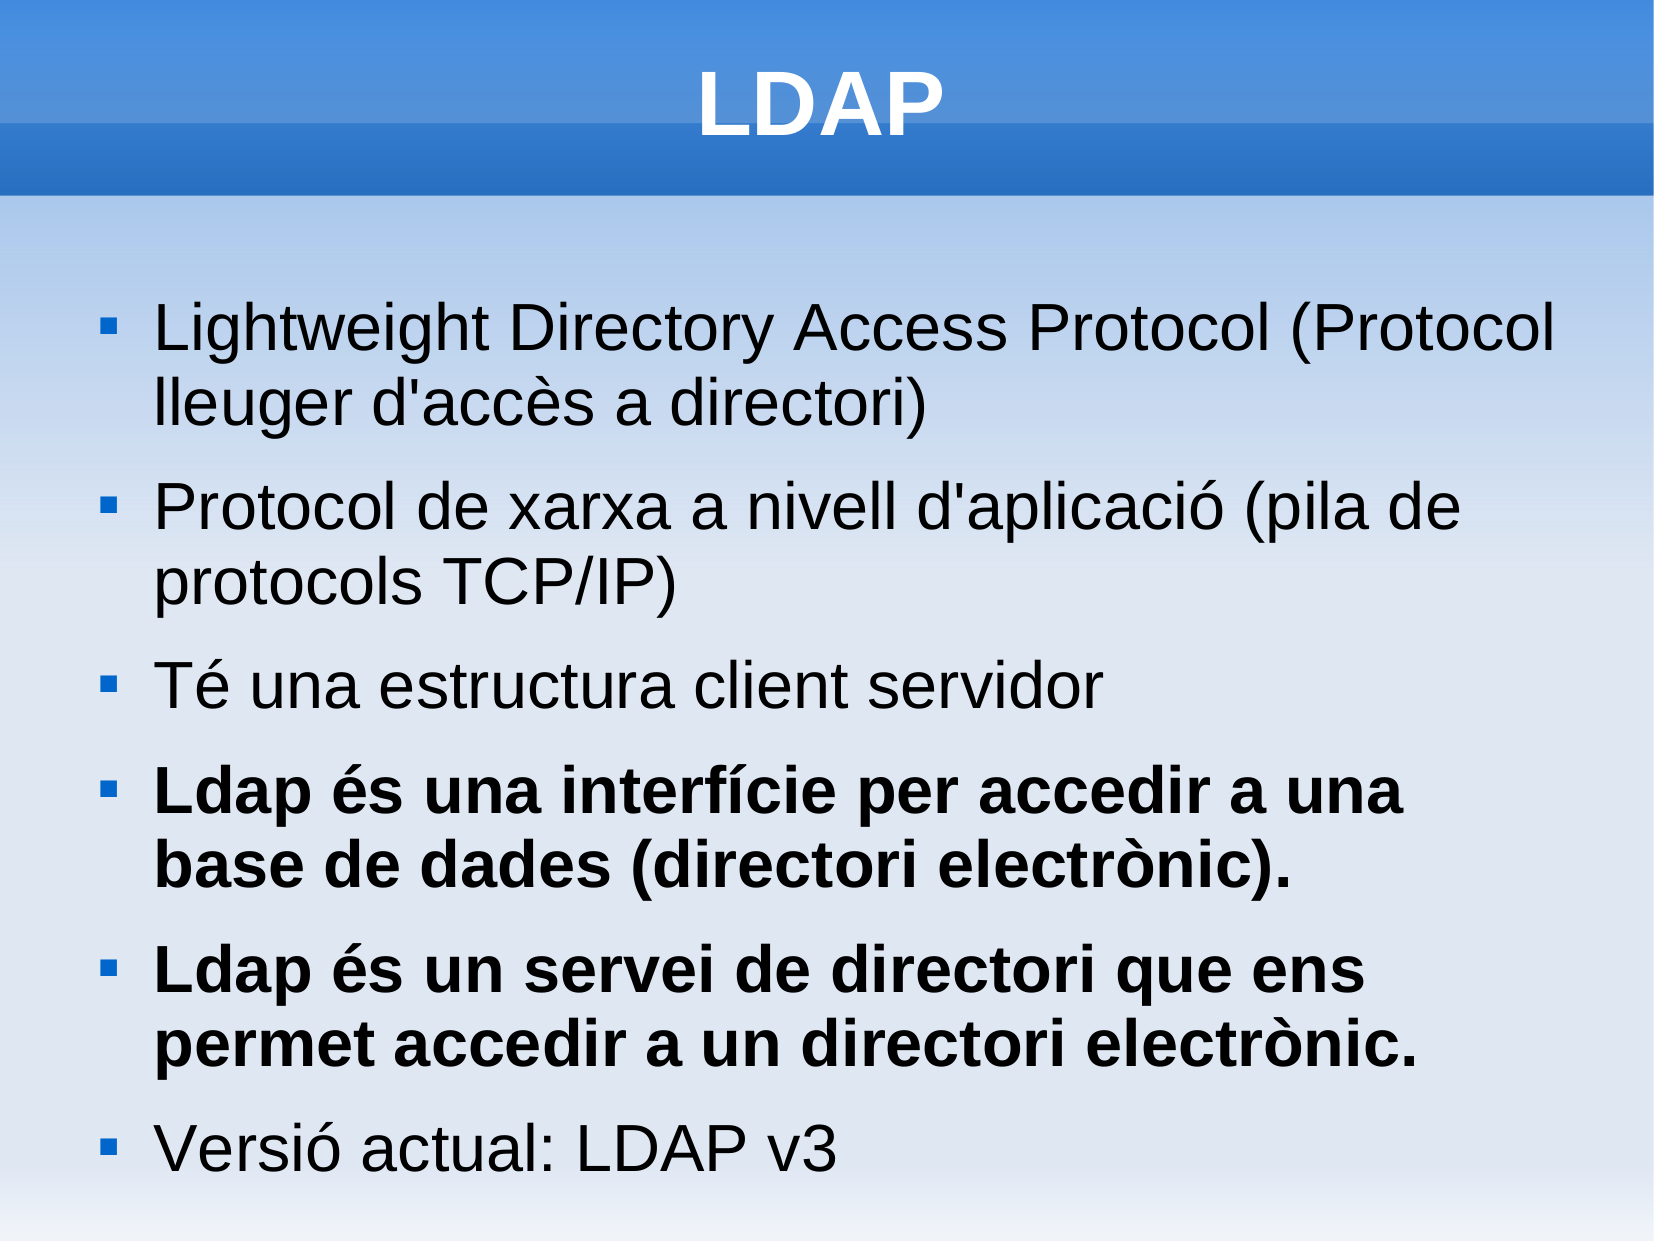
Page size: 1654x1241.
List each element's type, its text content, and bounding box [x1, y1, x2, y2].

picture [0, 0, 1654, 1241]
list Lightweight Directory Access Protocol (Protocol lleuger d'accès a directori) Protocol de xarxa a nivell d'aplicació (pila de protocols TCP/IP) Té una estructura client servidor Ldap és una interfície per accedir a una base de dades (directori electrònic). Ldap és un servei de directori que ens permet accedir a un directori electrònic. Versió actual: LDAP v3 [82, 290, 1571, 1186]
title LDAP [76, 0, 1565, 208]
